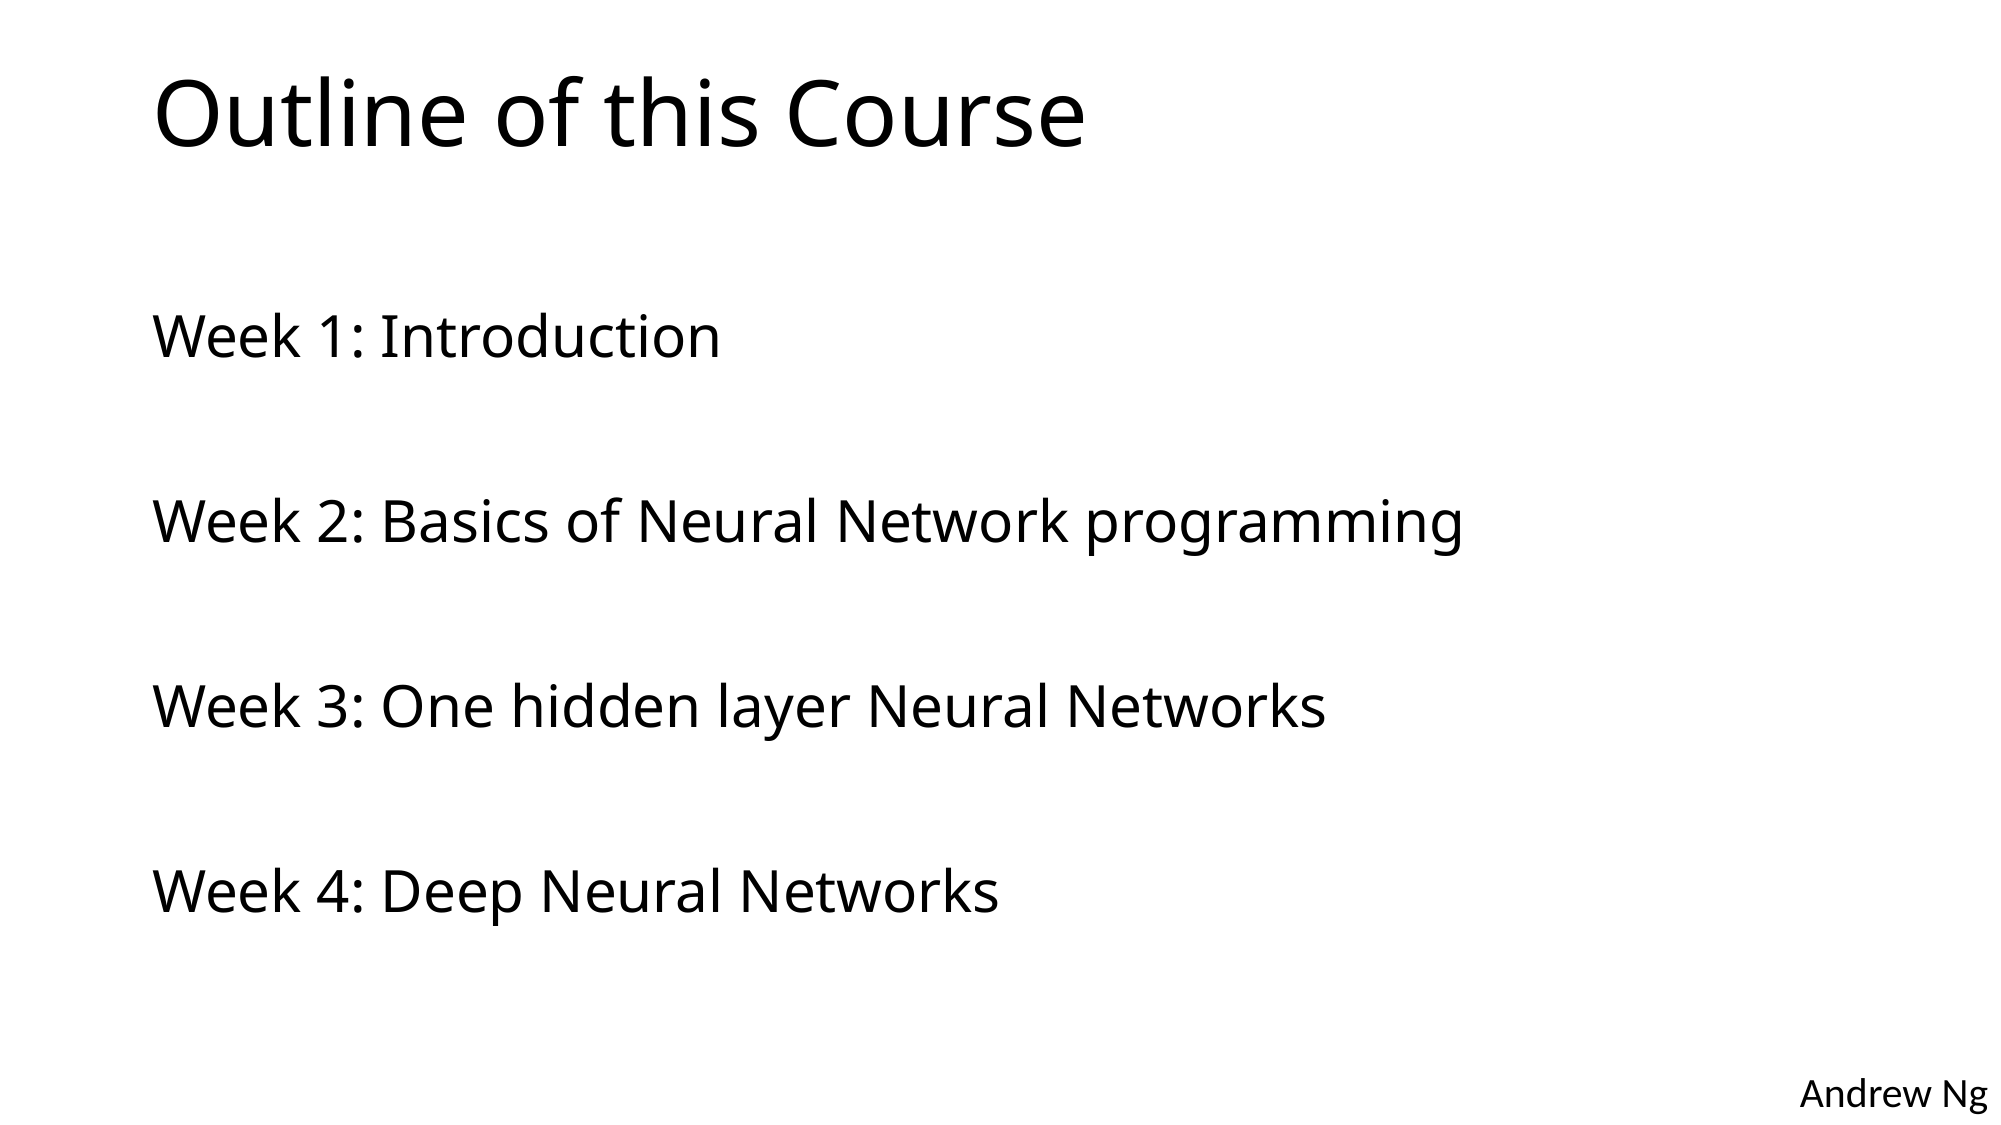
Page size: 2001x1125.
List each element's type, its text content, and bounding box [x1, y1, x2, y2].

list Week 1: Introduction Week 2: Basics of Neural Network programming Week 3: One hidden layer Neural Networks Week 4: Deep Neural Networks [137, 299, 1863, 1014]
title Outline of this Course [137, 59, 1863, 278]
